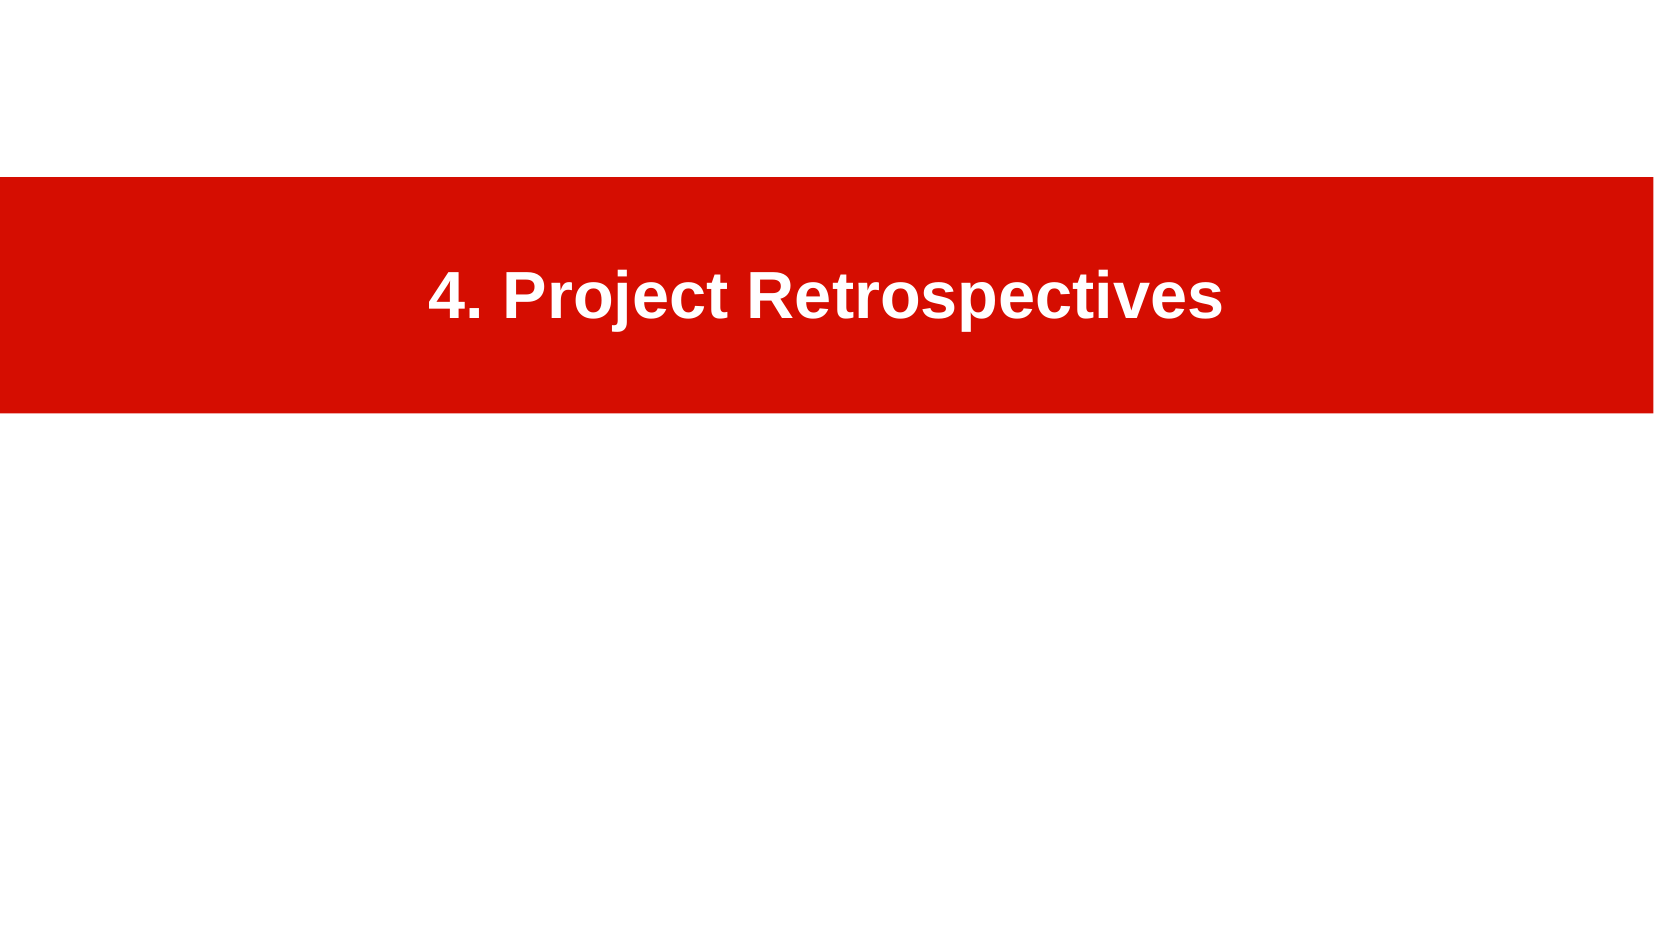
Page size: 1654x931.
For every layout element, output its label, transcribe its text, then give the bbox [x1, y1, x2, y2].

title 4. Project Retrospectives [0, 177, 1654, 414]
